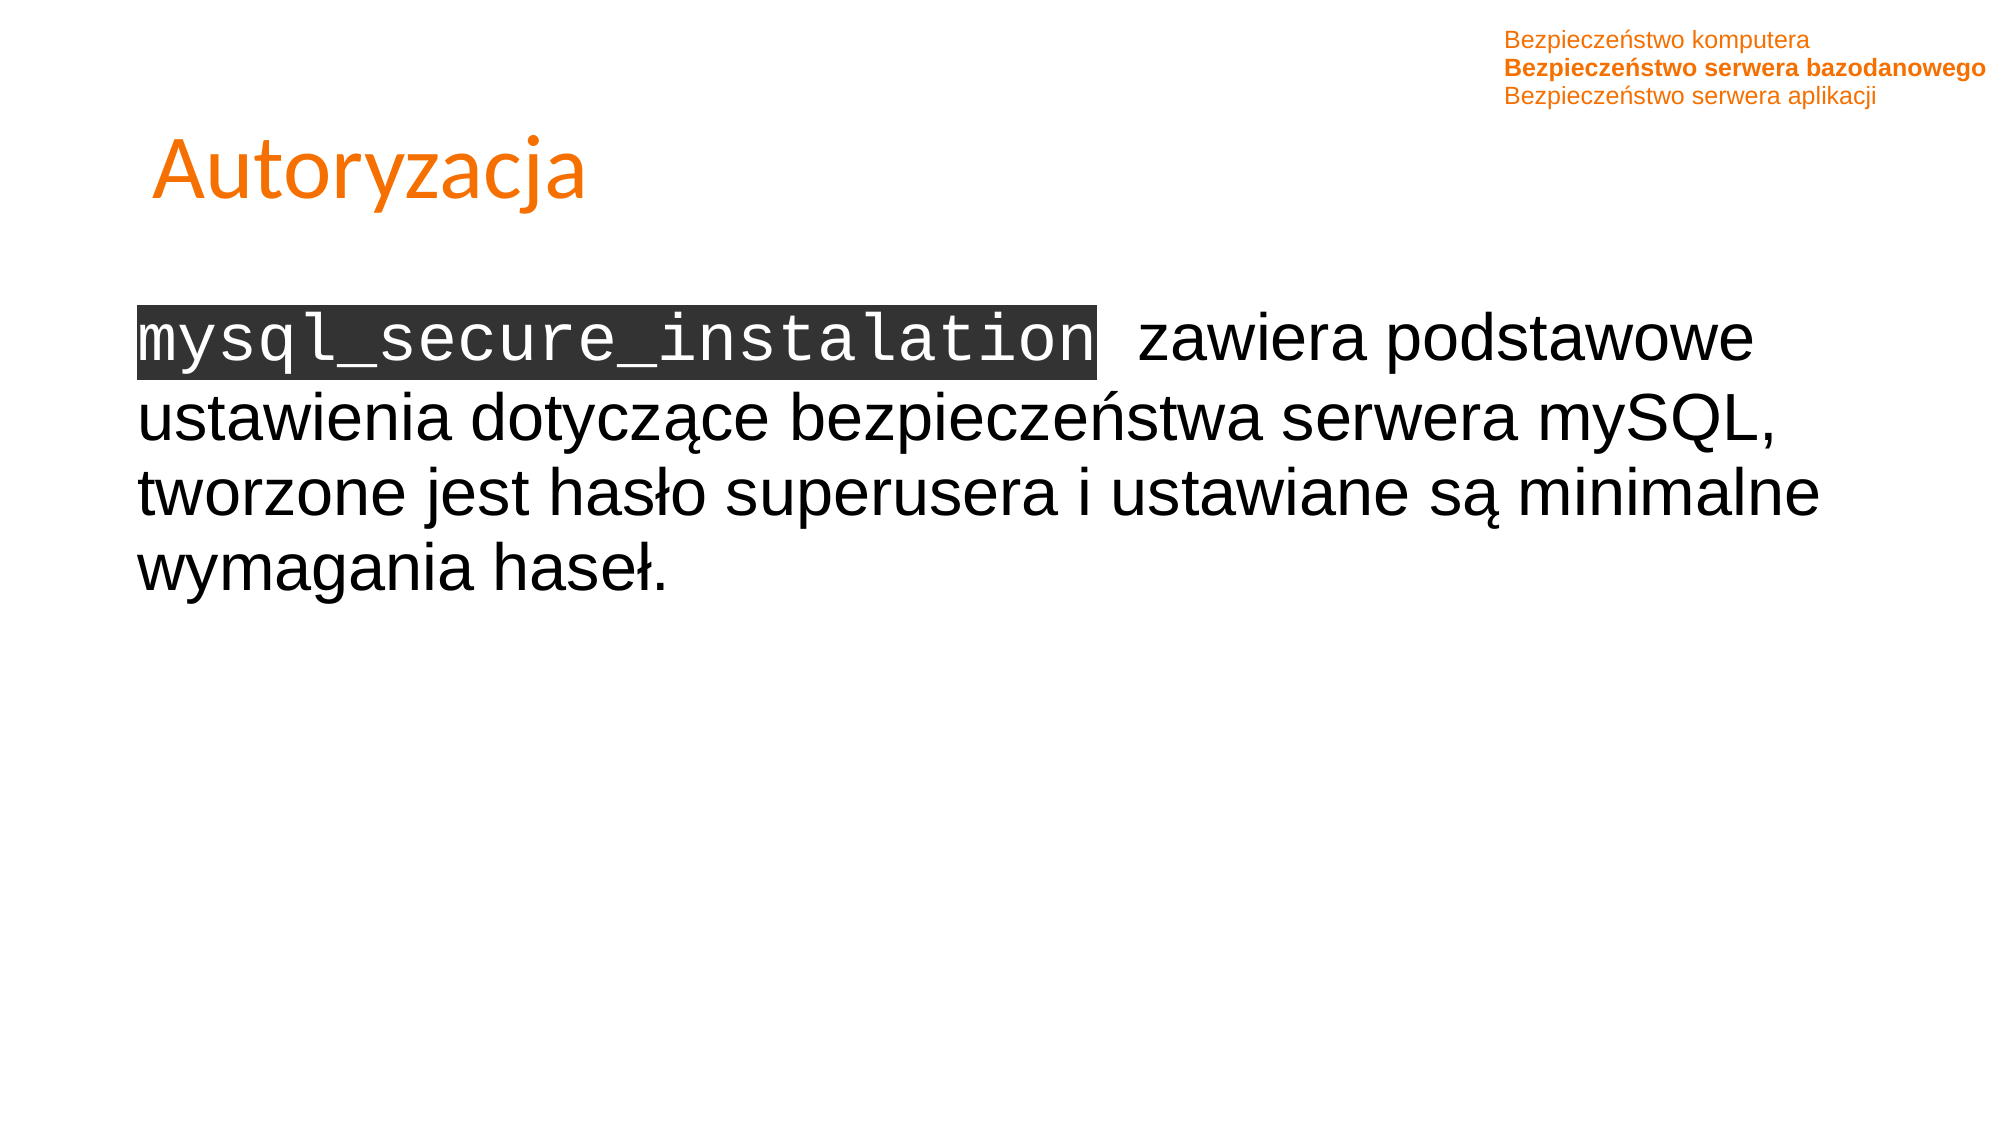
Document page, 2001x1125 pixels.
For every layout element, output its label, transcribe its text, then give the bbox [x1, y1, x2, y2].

text_box Bezpieczeństwo komputera Bezpieczeństwo serwera bazodanowego Bezpieczeństwo serwera aplikacji [1489, 18, 2000, 122]
title Autoryzacja [137, 59, 1863, 278]
subtitle mysql_secure_instalation zawiera podstawowe ustawienia dotyczące bezpieczeństwa serwera mySQL, tworzone jest hasło superusera i ustawiane są minimalne wymagania haseł. [137, 299, 1863, 1014]
